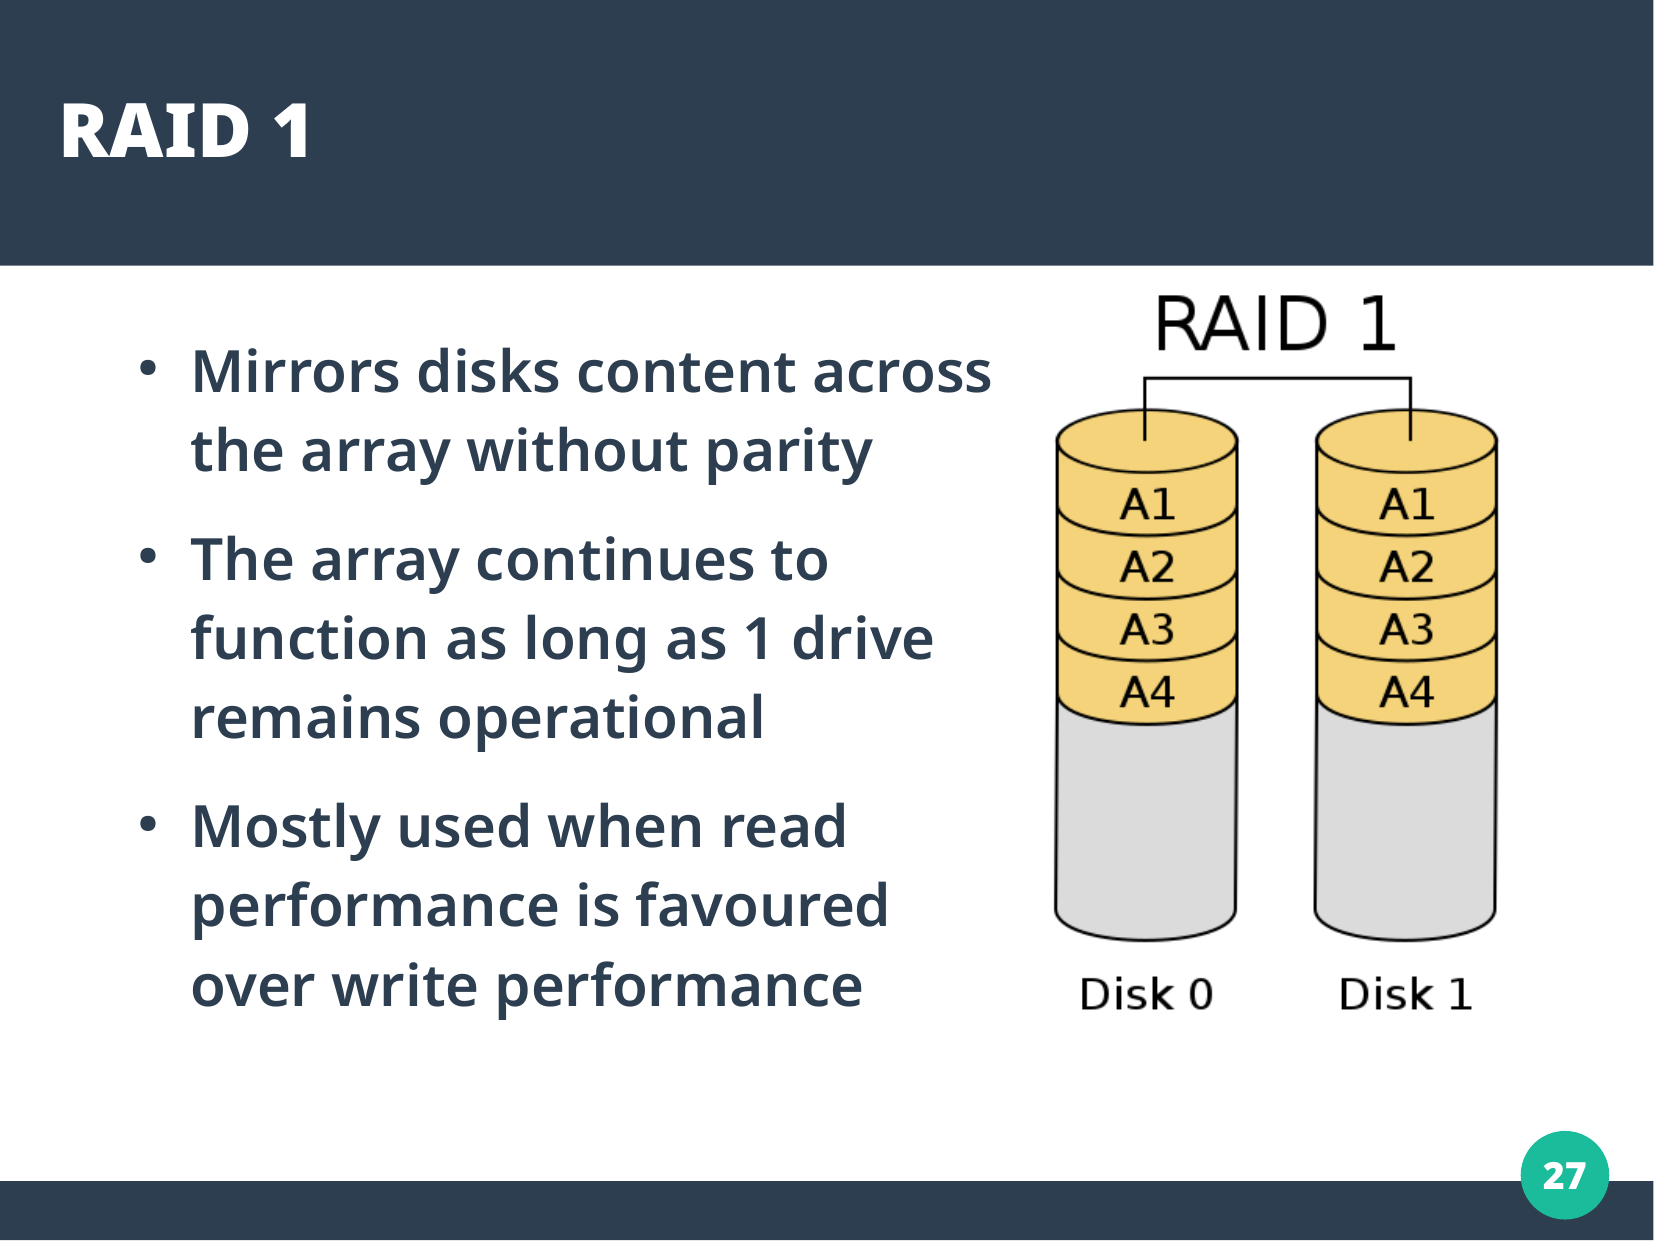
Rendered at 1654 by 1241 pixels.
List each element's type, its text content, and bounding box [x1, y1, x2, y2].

title RAID 1 [59, 49, 1595, 207]
picture [1020, 269, 1528, 1052]
list Mirrors disks content across the array without parity The array continues to function as long as 1 drive remains operational Mostly used when read performance is favoured over write performance [120, 330, 997, 1050]
